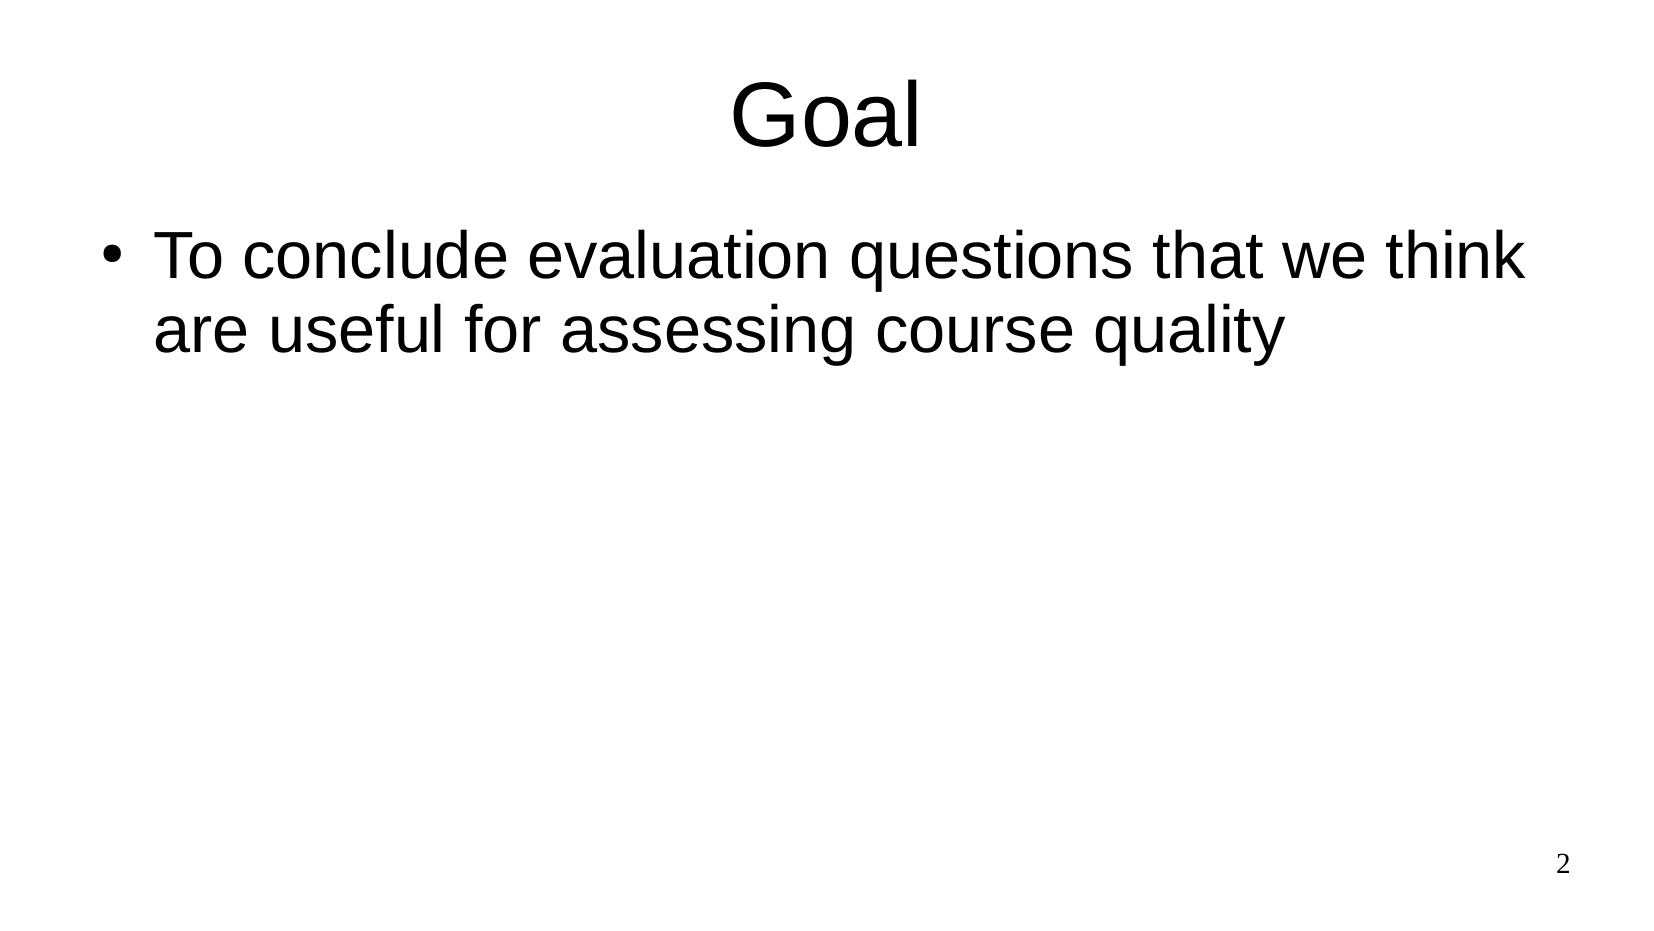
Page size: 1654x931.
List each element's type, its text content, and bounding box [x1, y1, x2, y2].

list To conclude evaluation questions that we think are useful for assessing course quality [82, 217, 1571, 757]
title Goal [82, 37, 1571, 193]
